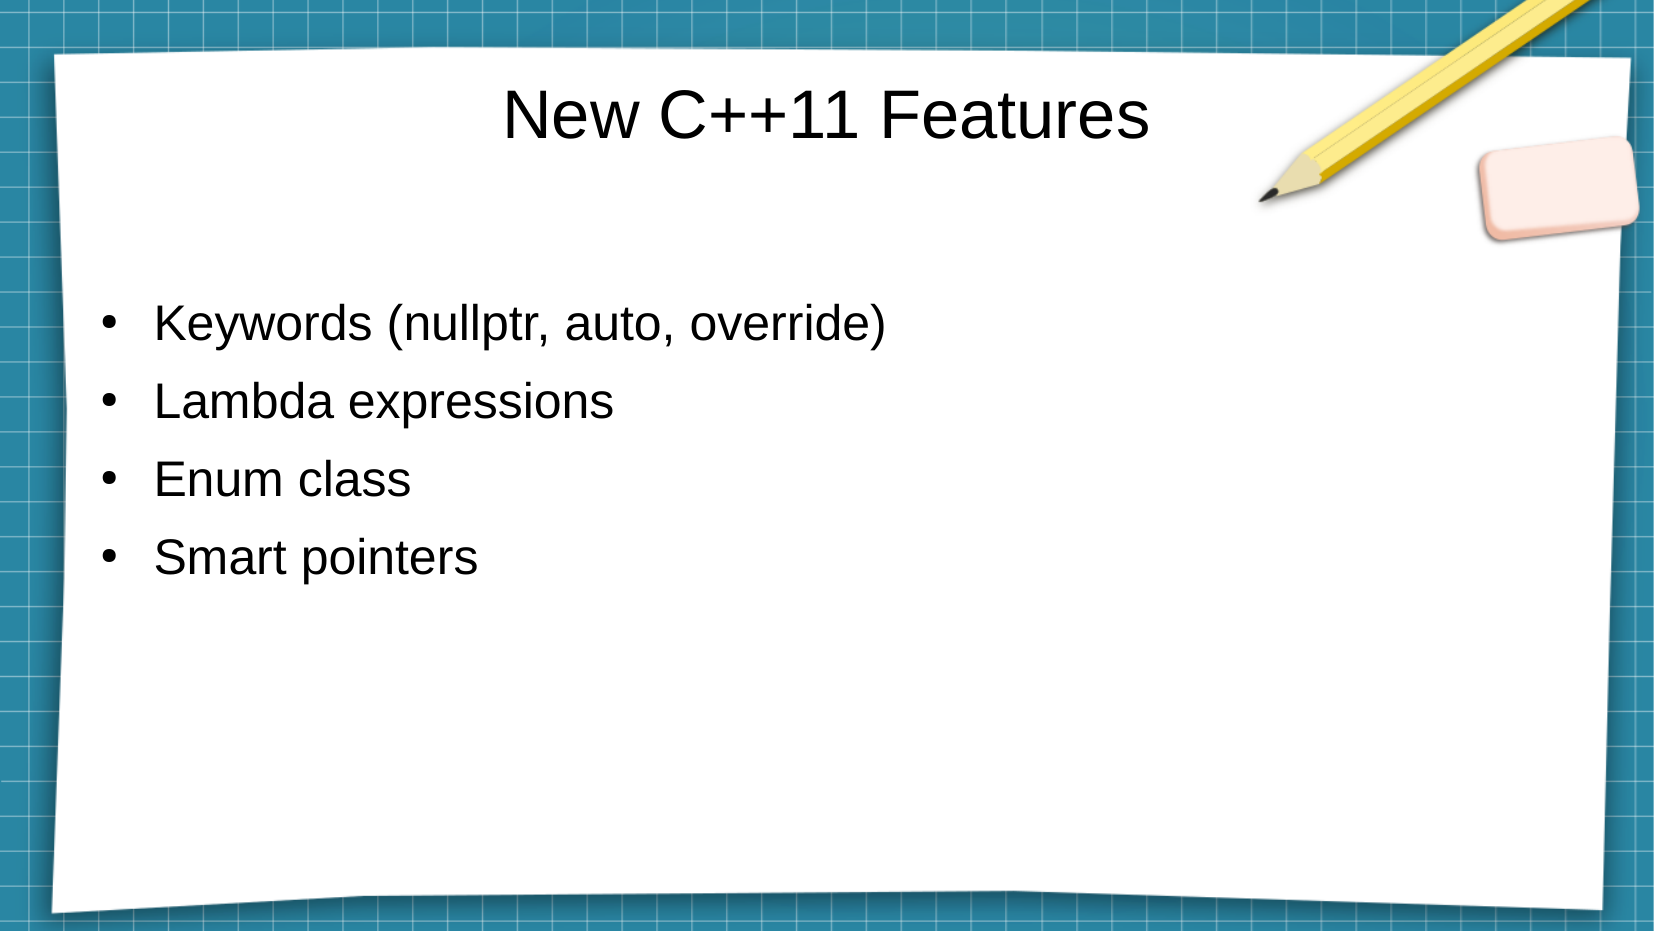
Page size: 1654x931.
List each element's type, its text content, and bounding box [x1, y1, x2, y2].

title New C++11 Features [82, 37, 1571, 193]
list Keywords (nullptr, auto, override) Lambda expressions Enum class Smart pointers [82, 217, 1571, 758]
picture [0, 0, 1654, 931]
